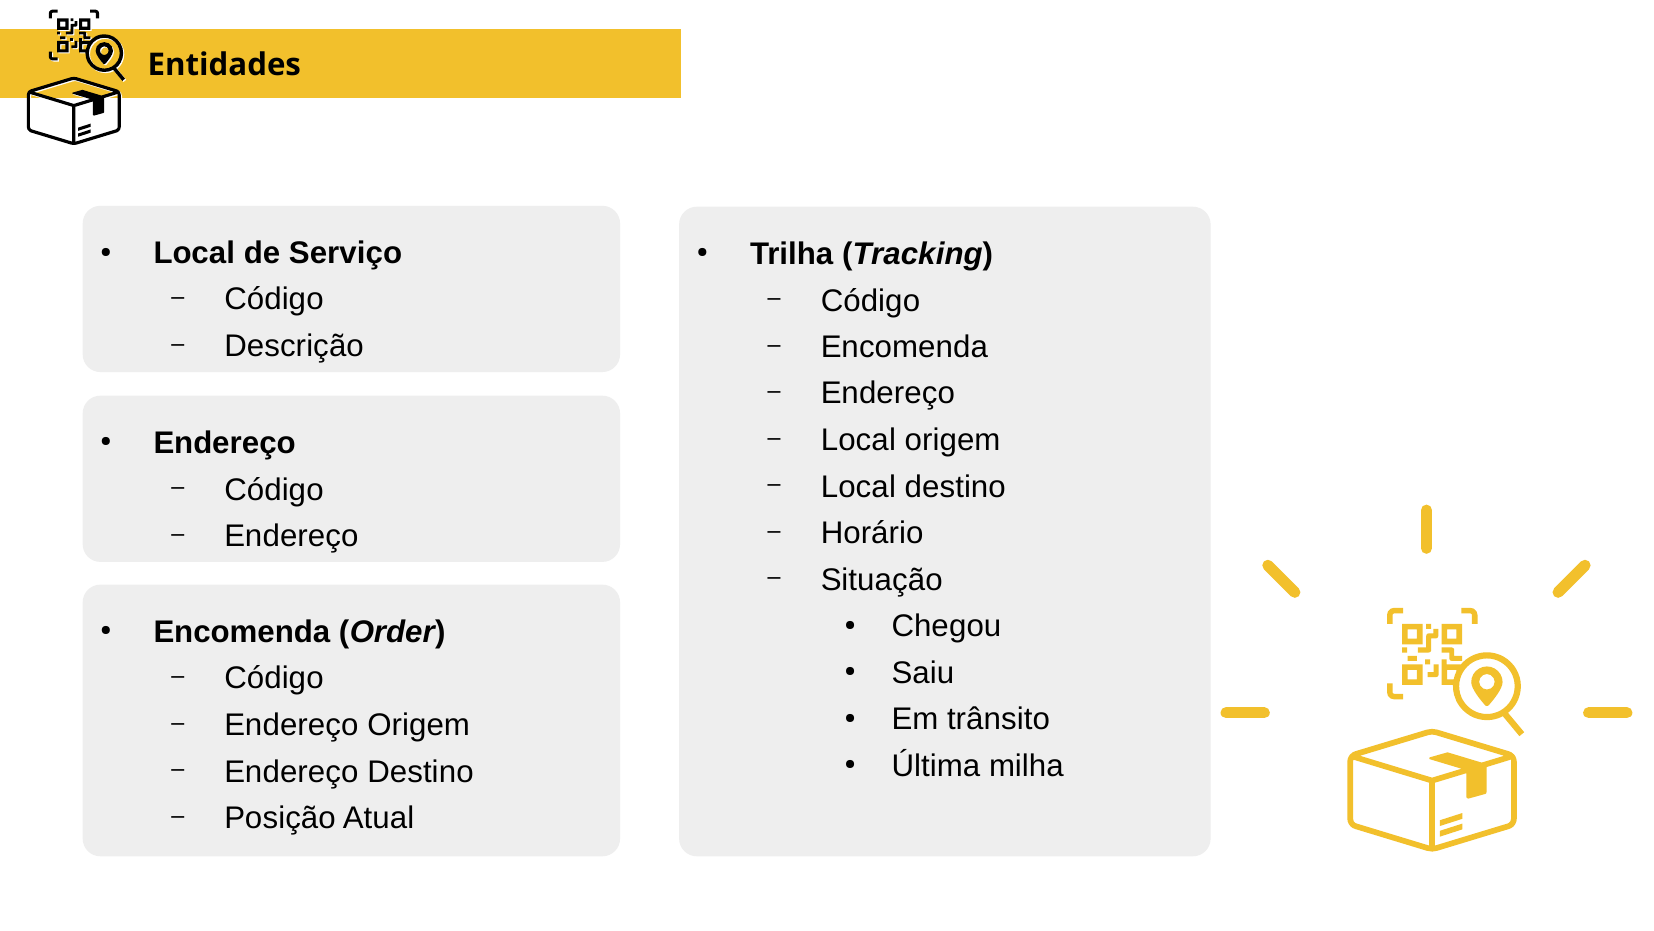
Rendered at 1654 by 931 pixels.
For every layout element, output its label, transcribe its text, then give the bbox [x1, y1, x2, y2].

list Trilha (Tracking) Código Encomenda Endereço Local origem Local destino Horário Situação Chegou Saiu Em trânsito Última milha [679, 206, 1211, 857]
list Endereço Código Endereço [82, 395, 621, 562]
title Entidades [147, 32, 680, 94]
list Local de Serviço Código Descrição [82, 205, 621, 373]
list Encomenda (Order) Código Endereço Origem Endereço Destino Posição Atual [82, 584, 621, 857]
